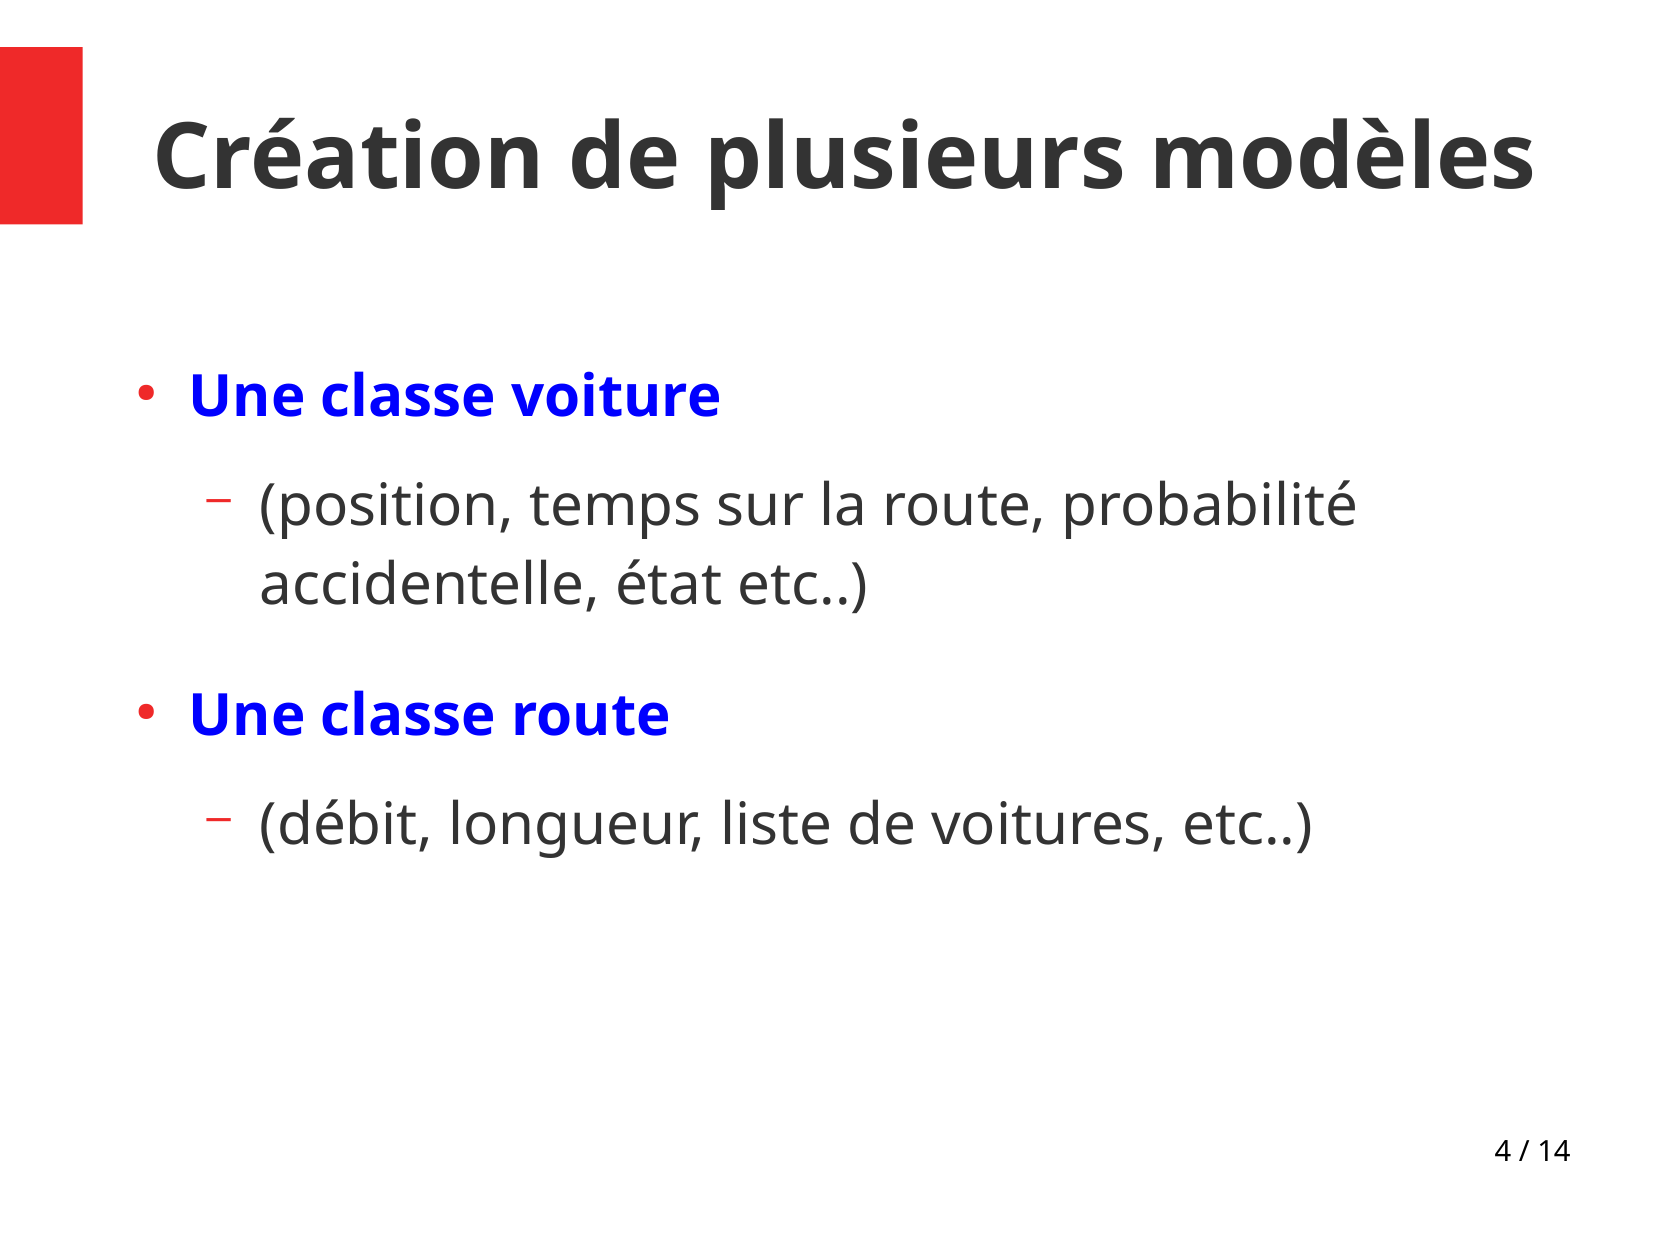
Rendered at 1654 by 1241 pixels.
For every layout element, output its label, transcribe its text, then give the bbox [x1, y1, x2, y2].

list Une classe route (débit, longueur, liste de voitures, etc..) [118, 673, 1536, 934]
list Une classe voiture (position, temps sur la route, probabilité accidentelle, état etc..) [118, 354, 1536, 615]
title Création de plusieurs modèles [118, 45, 1571, 260]
